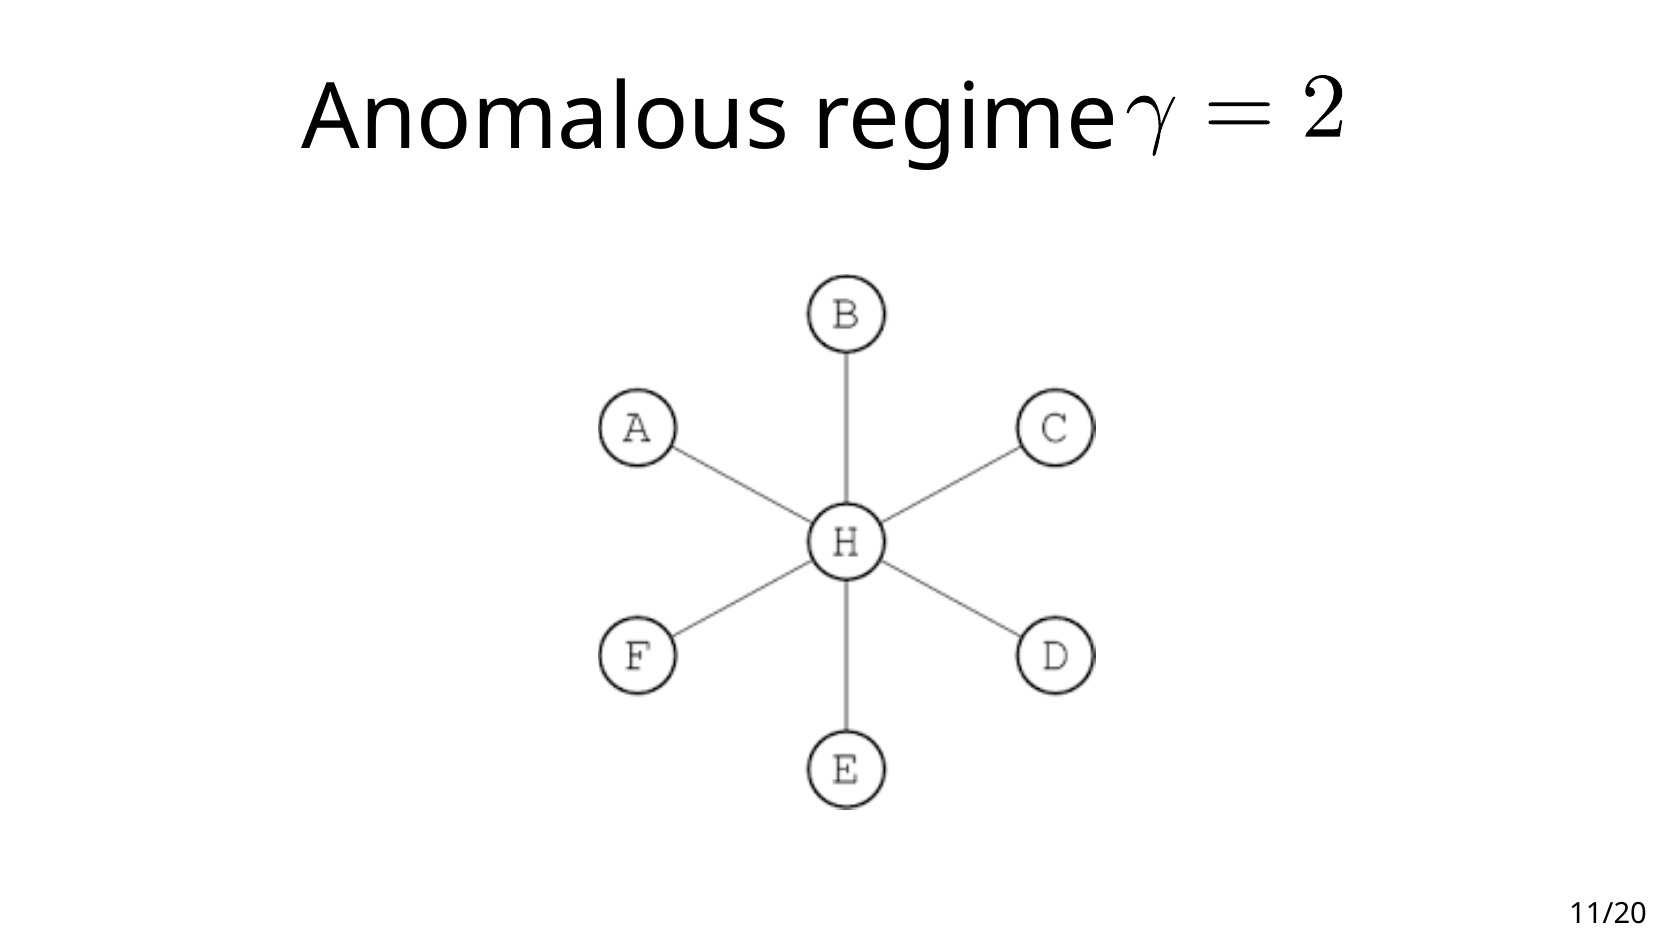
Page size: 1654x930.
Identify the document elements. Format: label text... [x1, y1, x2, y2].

text_box [1125, 75, 1347, 157]
title Anomalous regime [82, 1, 1571, 225]
picture [598, 274, 1096, 811]
